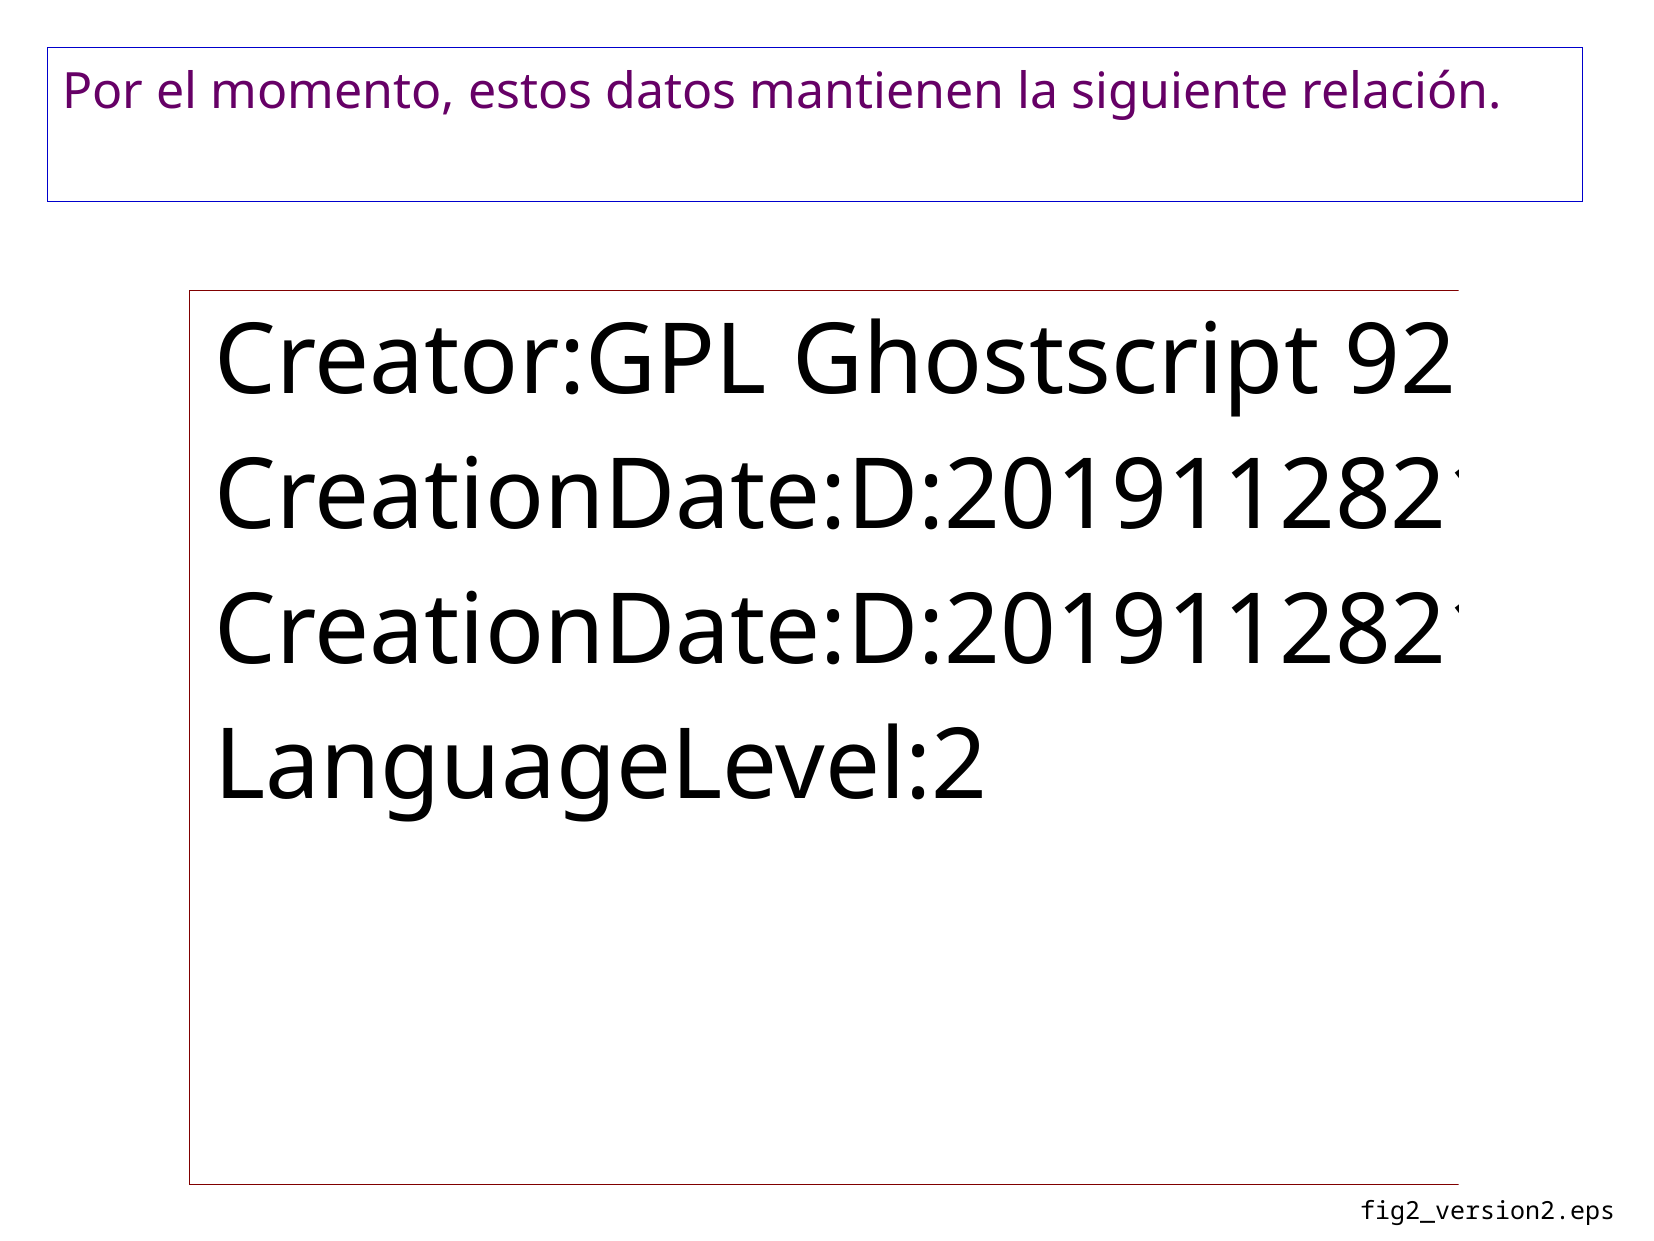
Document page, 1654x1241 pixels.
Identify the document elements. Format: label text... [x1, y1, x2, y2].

text_box fig2_version2.eps [1181, 1185, 1630, 1229]
picture [183, 283, 1459, 1185]
text_box Por el momento, estos datos mantienen la siguiente relación. [47, 47, 1583, 202]
